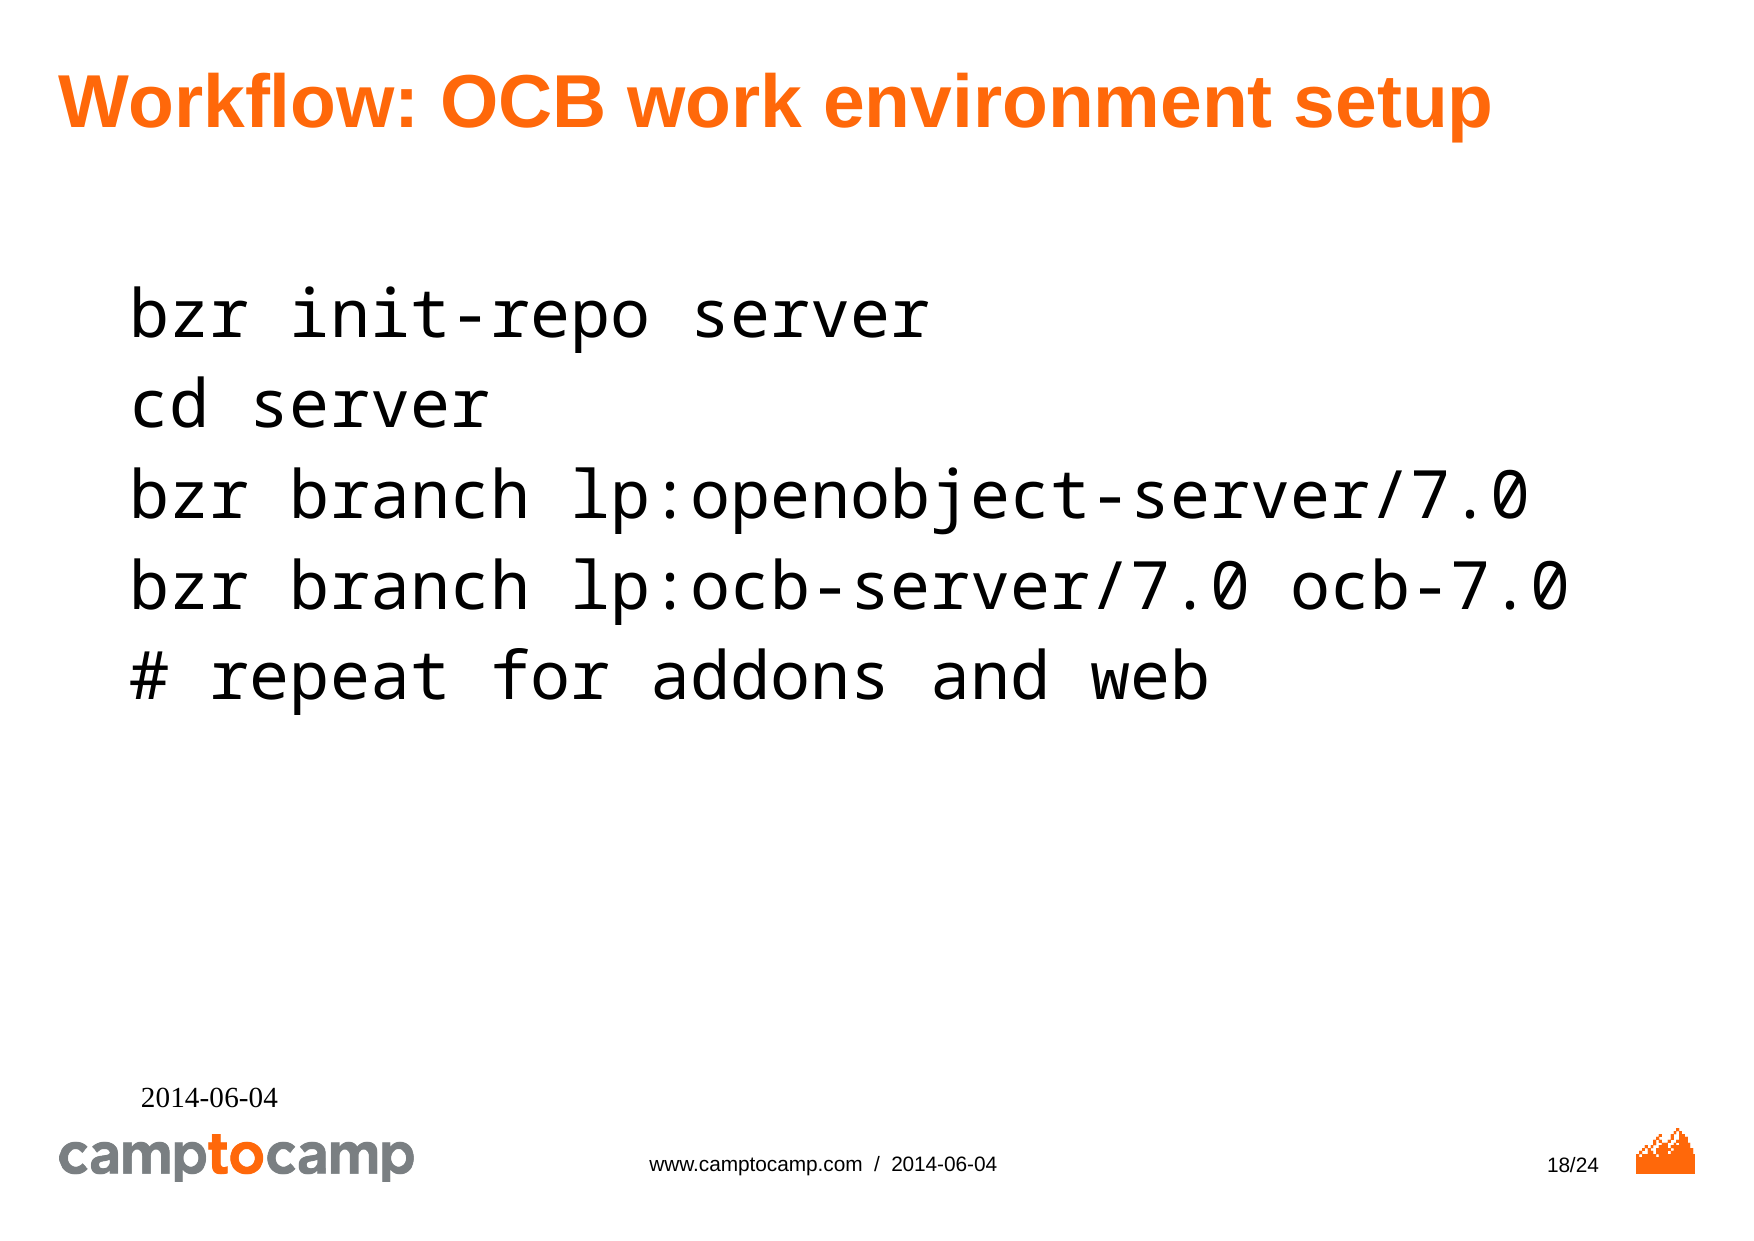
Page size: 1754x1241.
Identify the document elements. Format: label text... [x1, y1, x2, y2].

list bzr init-repo server cd server bzr branch lp:openobject-server/7.0 bzr branch lp:ocb-server/7.0 ocb-7.0 # repeat for addons and web [59, 265, 1696, 917]
title Workflow: OCB work environment setup [59, 59, 1695, 247]
picture [59, 1134, 414, 1182]
picture [1636, 1128, 1695, 1174]
